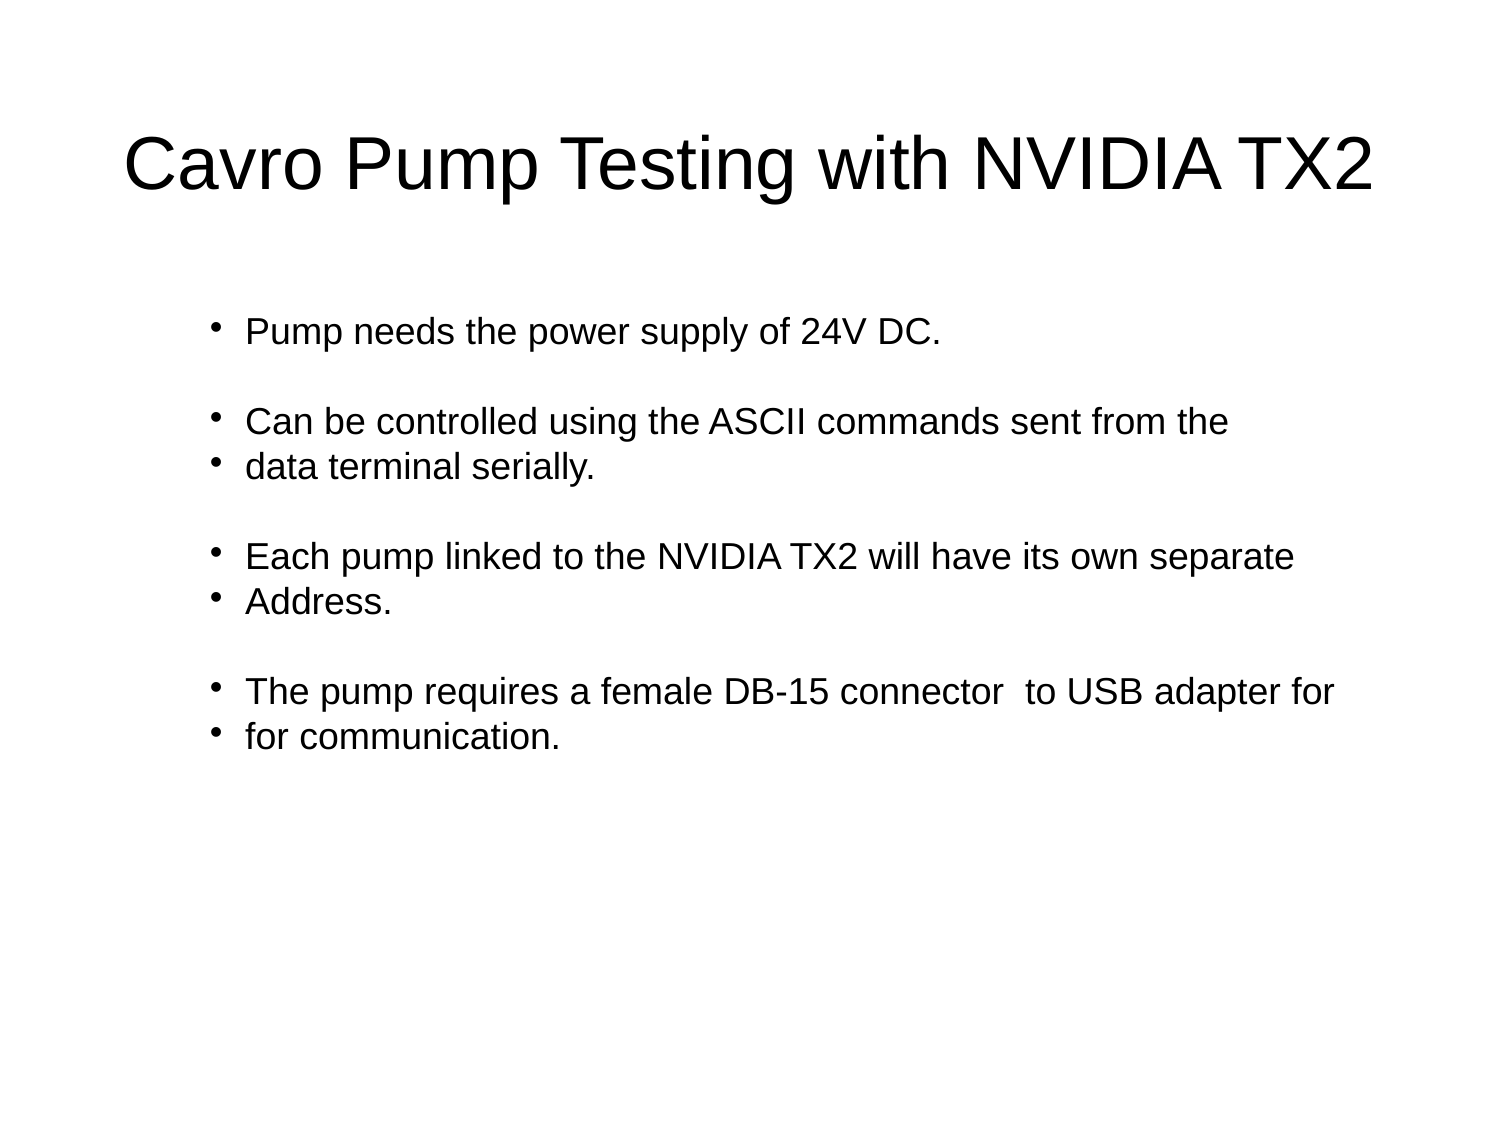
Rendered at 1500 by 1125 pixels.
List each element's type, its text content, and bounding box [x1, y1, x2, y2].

text_box Pump needs the power supply of 24V DC. Can be controlled using the ASCII commands sent from the data terminal serially. Each pump linked to the NVIDIA TX2 will have its own separate Address. The pump requires a female DB-15 connector to USB adapter for for communication. [194, 299, 1351, 735]
text_box Cavro Pump Testing with NVIDIA TX2 [51, 97, 1449, 223]
